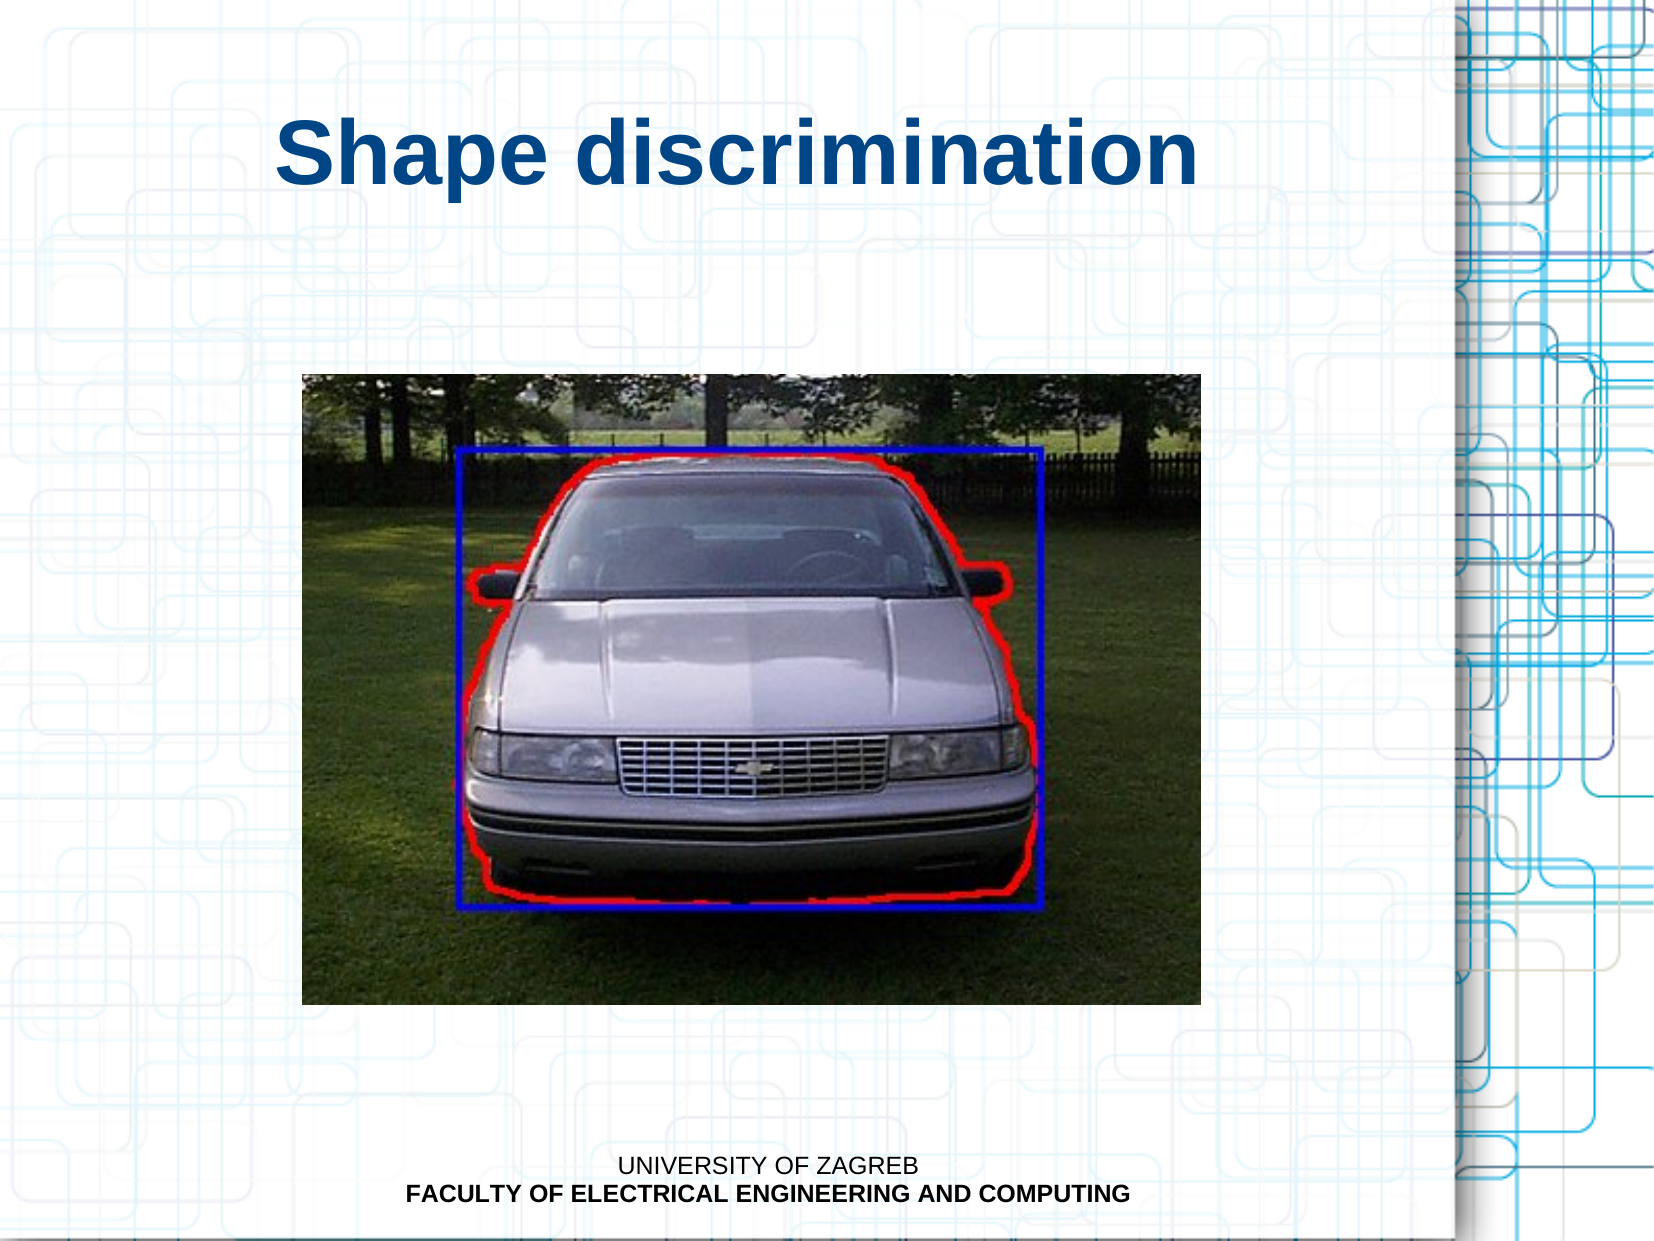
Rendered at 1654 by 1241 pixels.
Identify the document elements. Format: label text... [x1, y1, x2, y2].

picture [0, 0, 1654, 1241]
title Shape discrimination [59, 56, 1418, 250]
